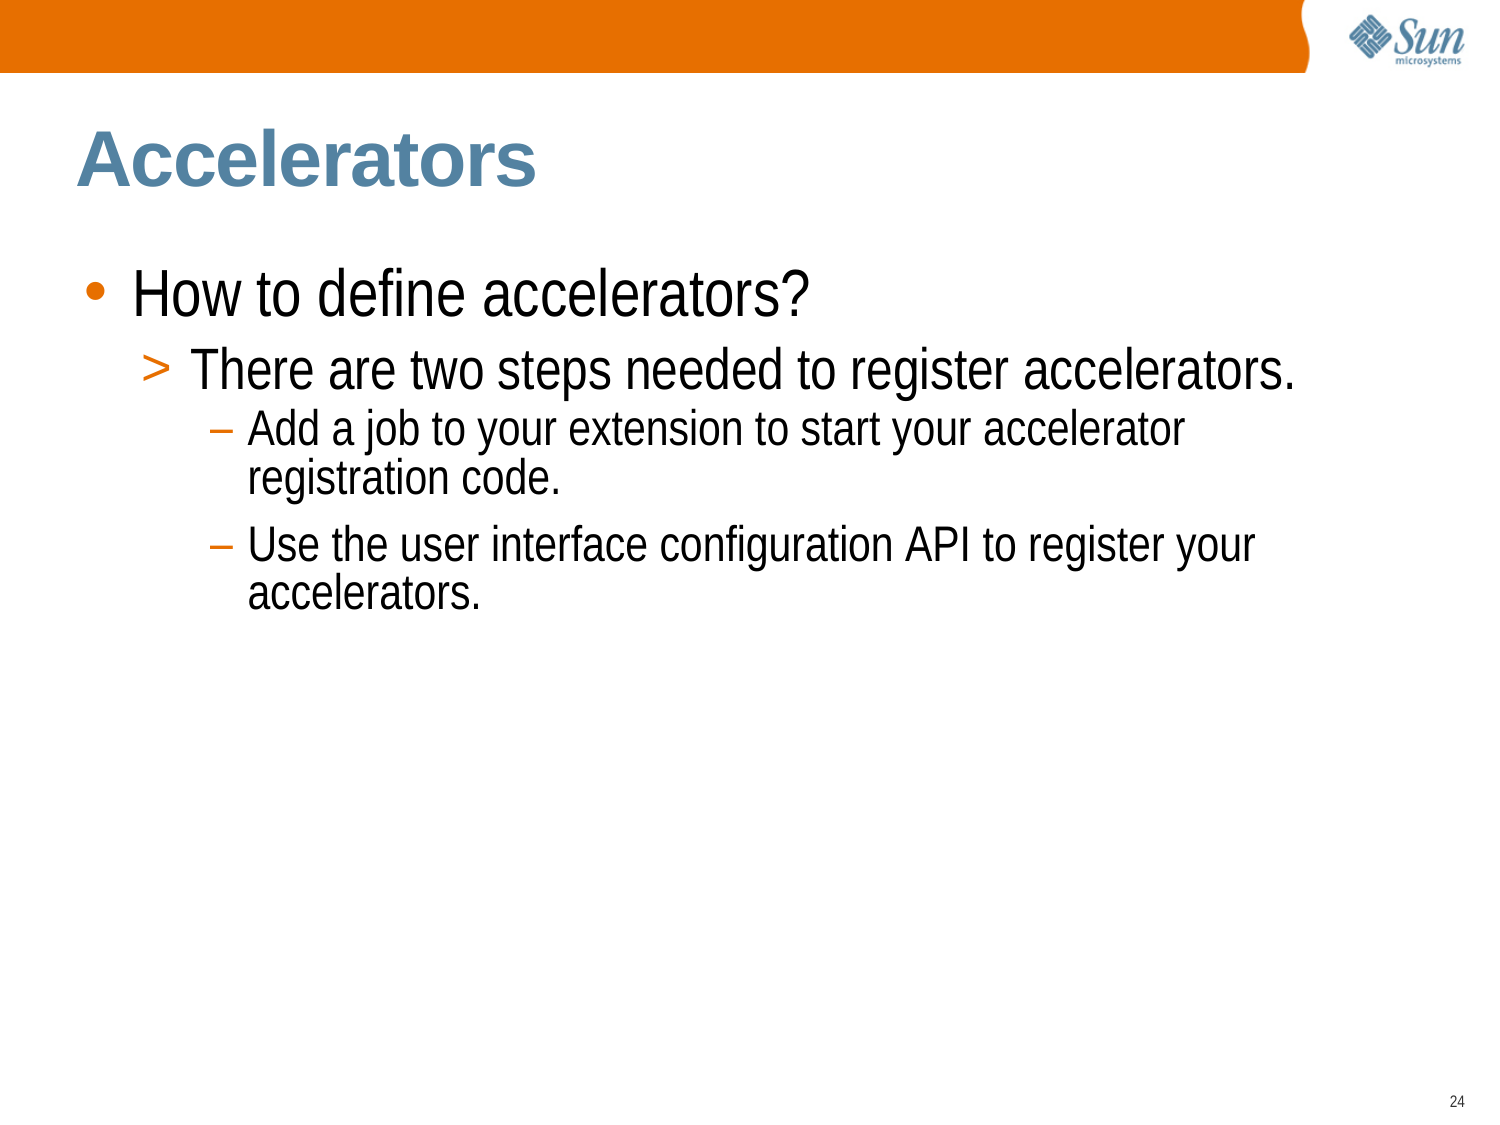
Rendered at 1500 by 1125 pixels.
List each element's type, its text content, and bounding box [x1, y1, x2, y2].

picture [0, 0, 1500, 73]
list How to define accelerators? There are two steps needed to register accelerators. Add a job to your extension to start your accelerator registration code. Use the user interface configuration API to register your accelerators. [64, 263, 1401, 1068]
title Accelerators [75, 123, 1437, 227]
